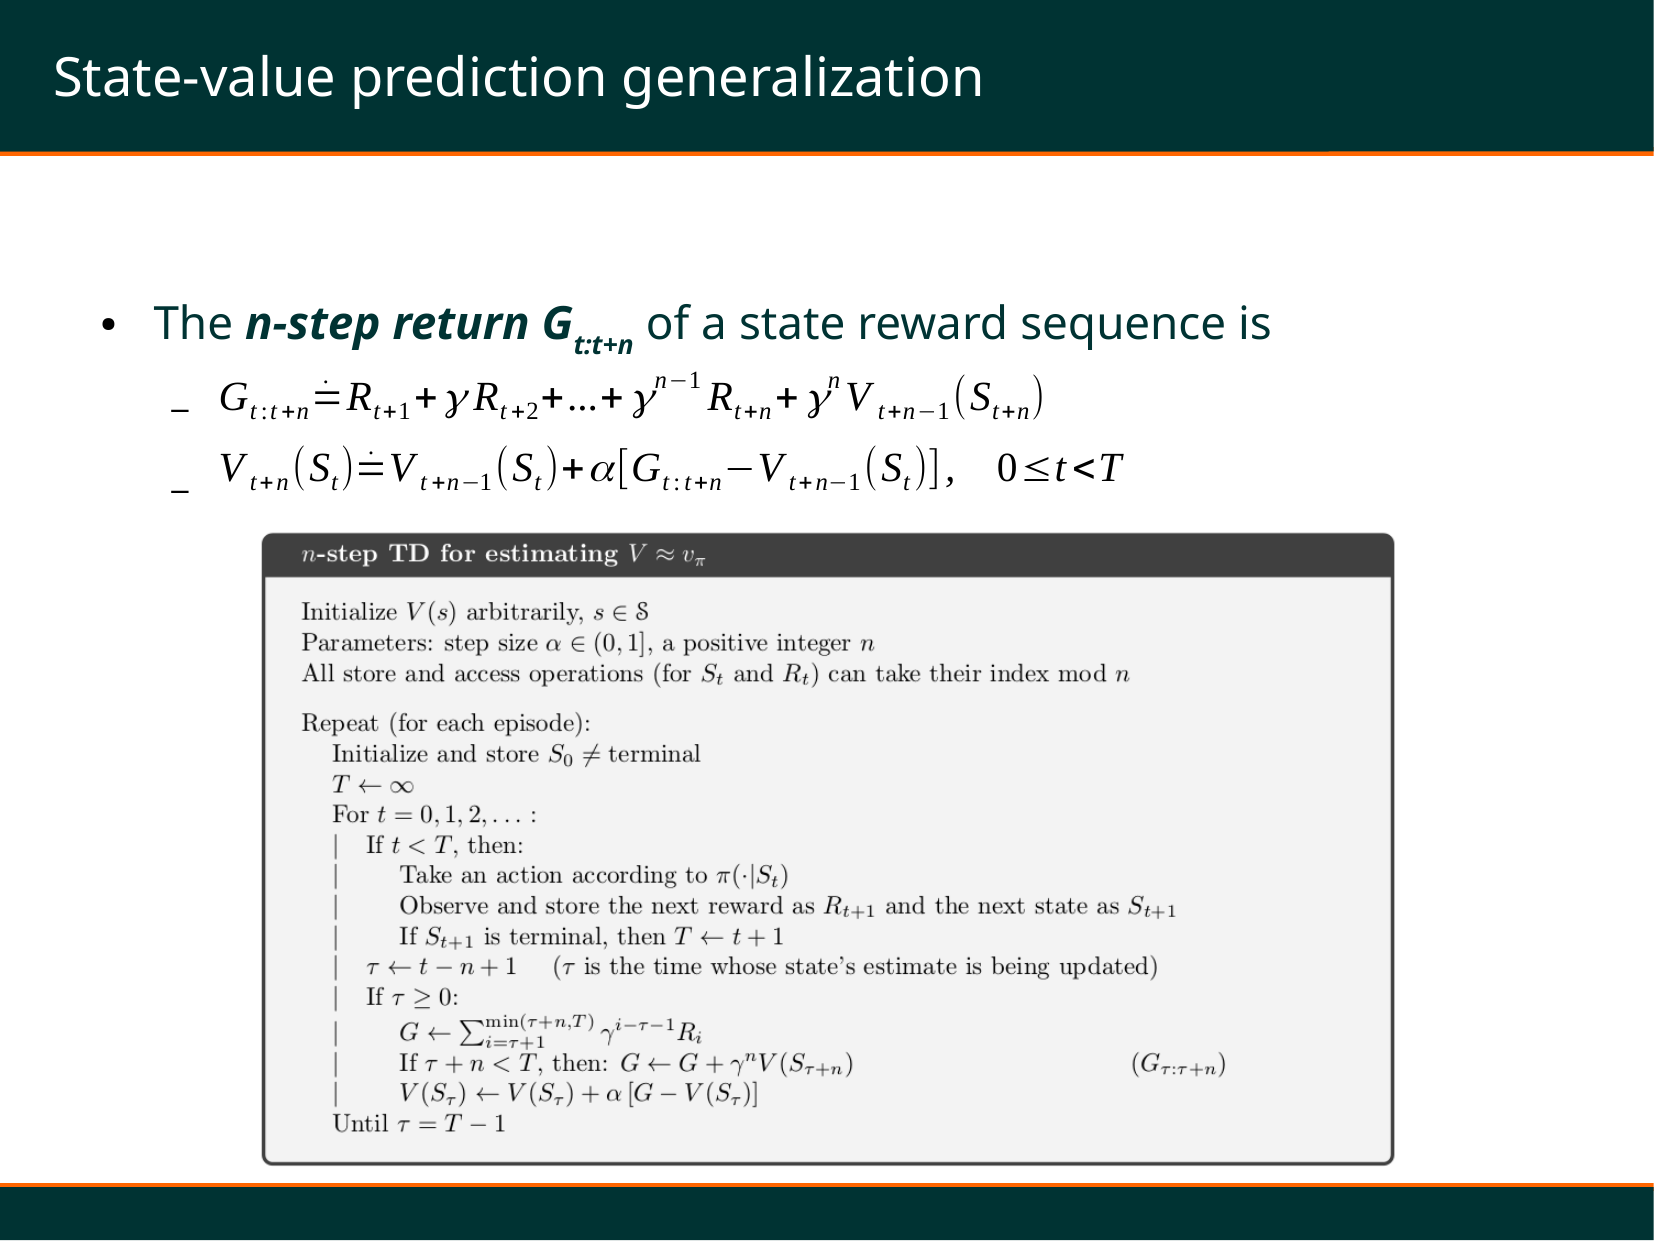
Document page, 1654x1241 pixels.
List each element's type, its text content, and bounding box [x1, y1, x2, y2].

list The n-step return Gt:t+n of a state reward sequence is [82, 290, 1571, 1010]
chart [212, 361, 1052, 425]
title State-value prediction generalization [0, 0, 1329, 152]
chart [212, 432, 1132, 496]
picture [253, 524, 1401, 1171]
